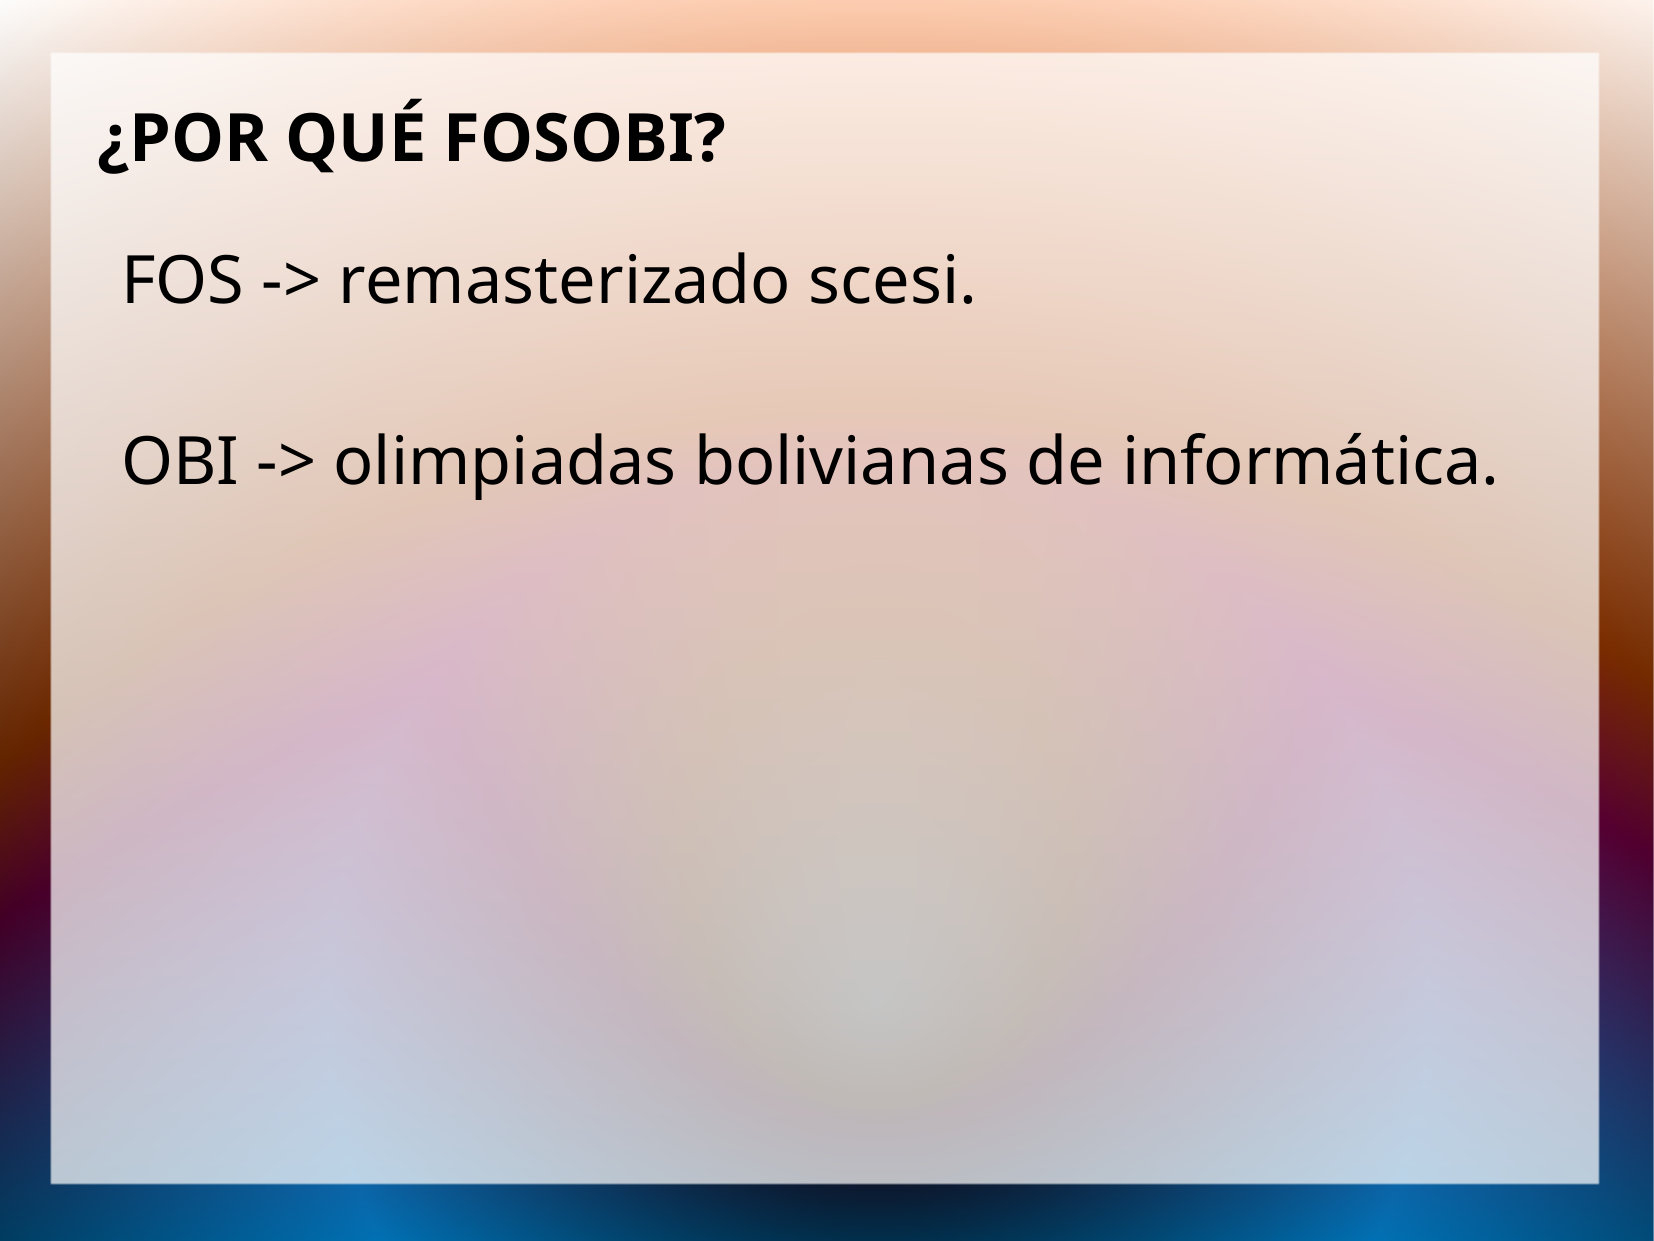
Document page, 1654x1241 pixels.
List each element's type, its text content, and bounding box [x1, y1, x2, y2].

text_box ¿POR QUÉ FOSOBI? [82, 82, 1205, 190]
picture [0, 0, 1654, 1241]
text_box FOS -> remasterizado scesi. OBI -> olimpiadas bolivianas de informática. [106, 224, 1560, 1145]
